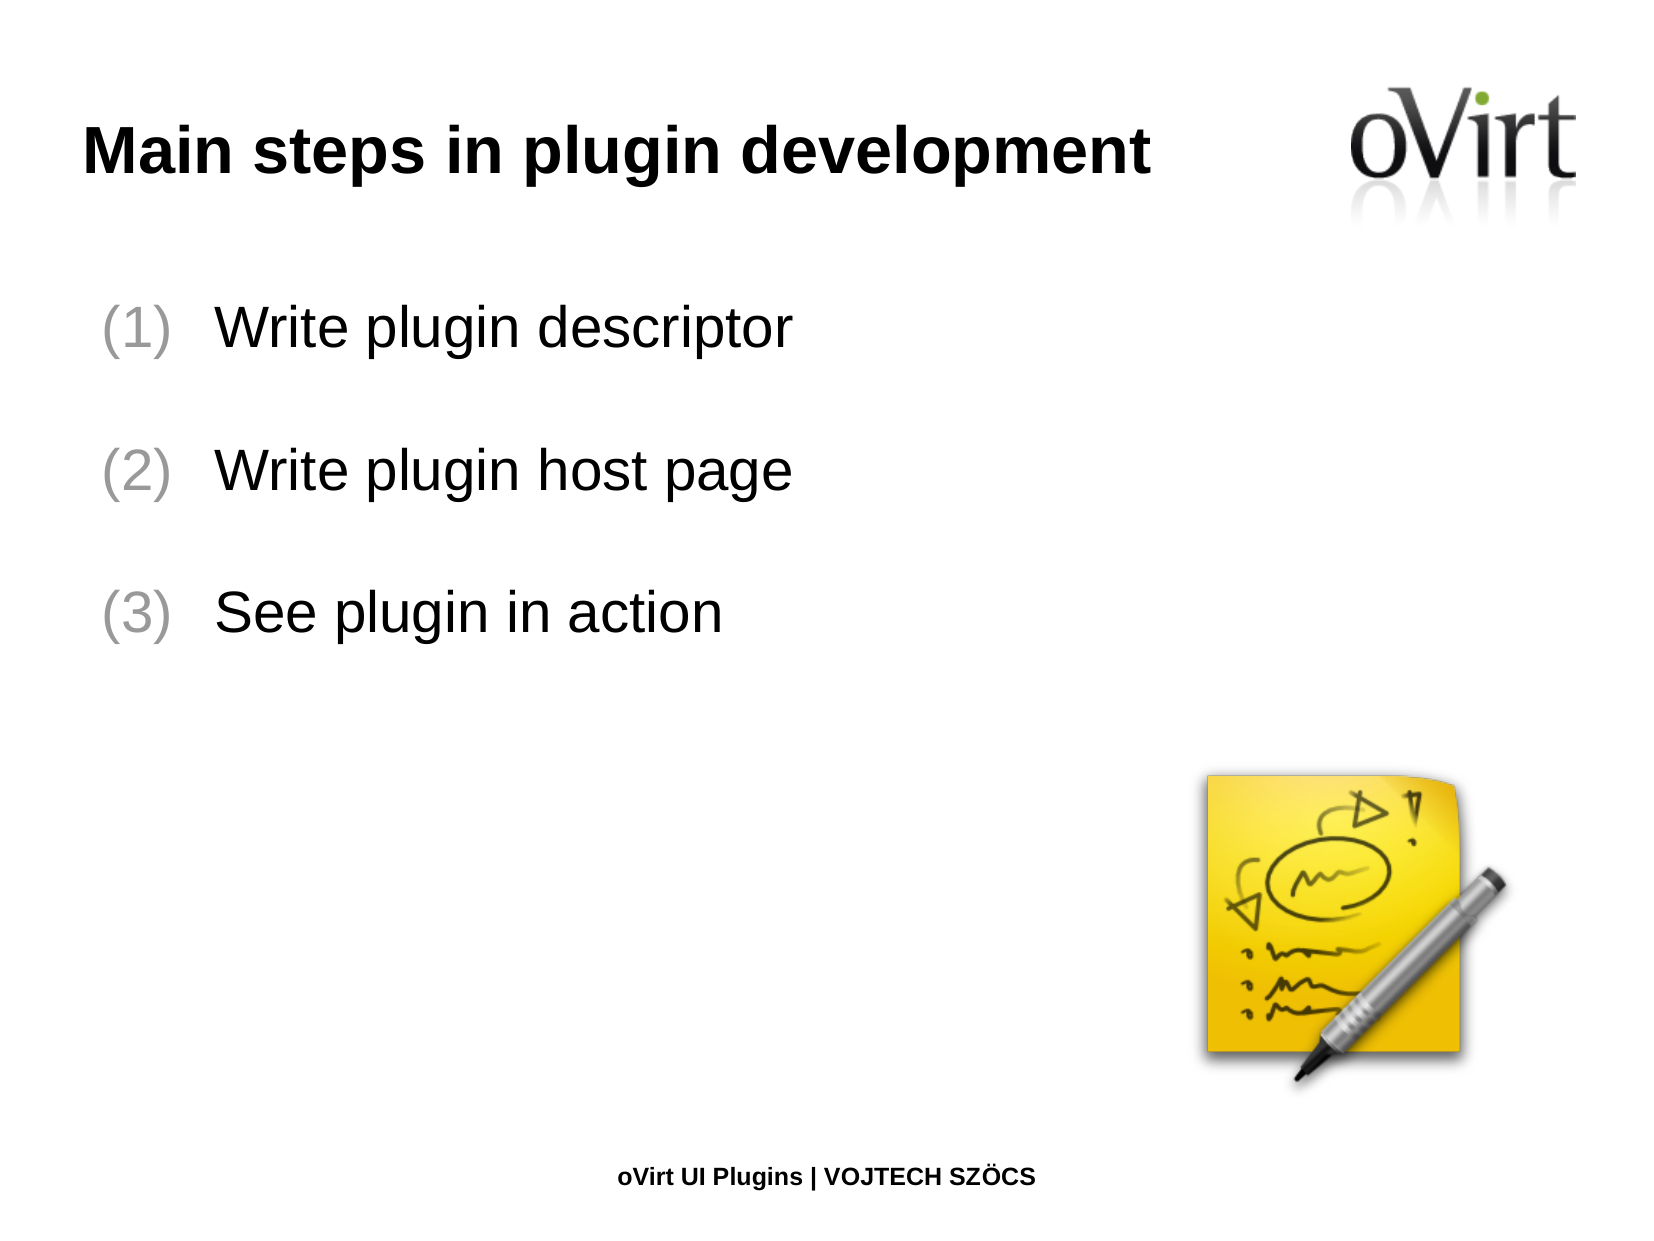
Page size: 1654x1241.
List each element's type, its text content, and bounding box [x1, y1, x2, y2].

picture [1162, 730, 1529, 1098]
picture [1351, 79, 1576, 228]
list Write plugin descriptor Write plugin host page See plugin in action [86, 262, 1576, 1051]
title Main steps in plugin development [82, 37, 1303, 226]
